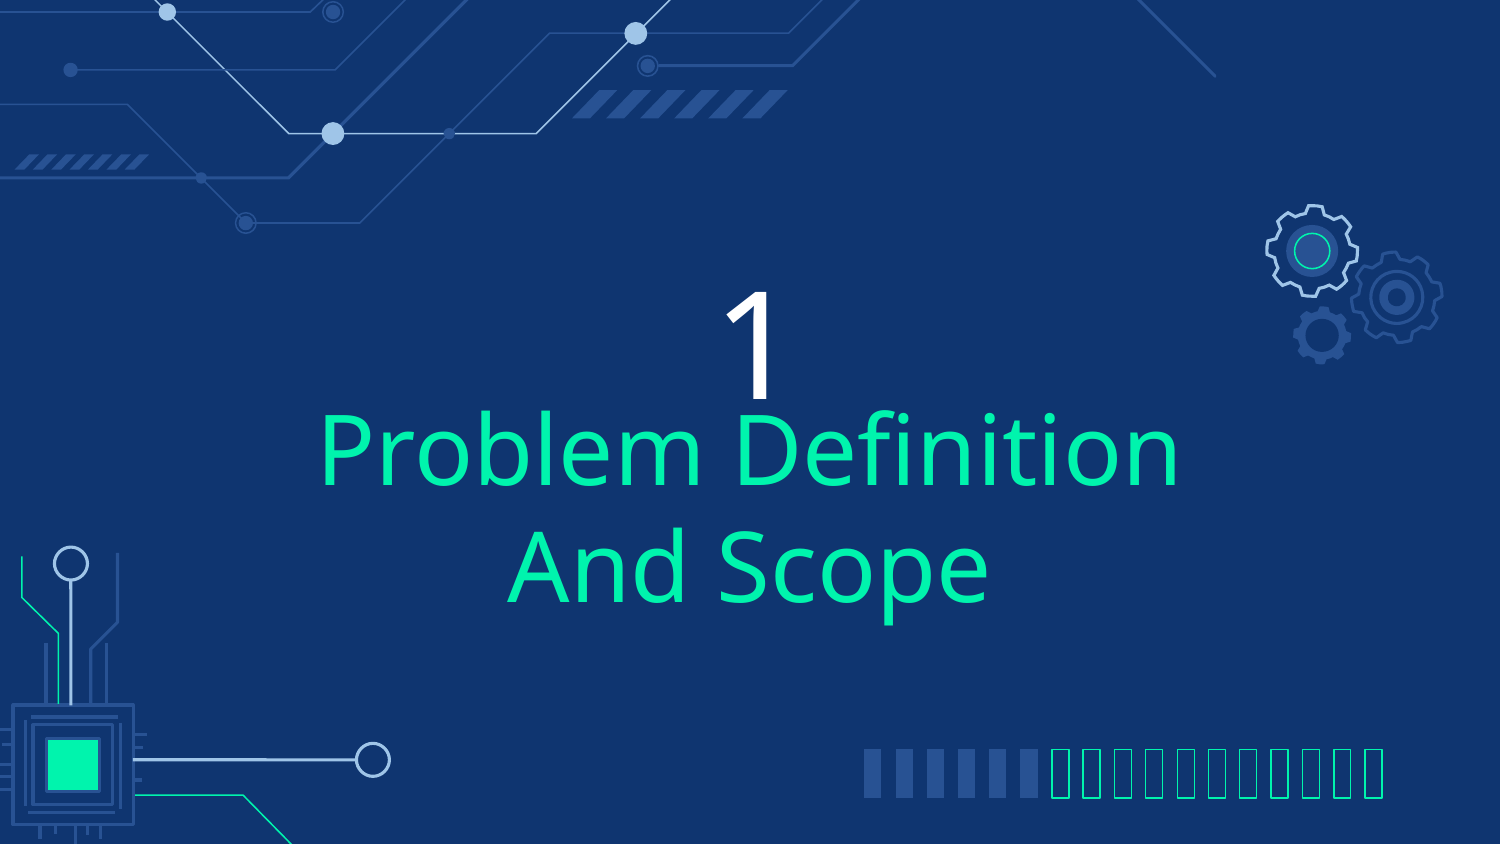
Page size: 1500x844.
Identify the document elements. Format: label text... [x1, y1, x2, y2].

title Problem Definition And Scope [234, 442, 1266, 567]
title 1 [598, 277, 915, 401]
